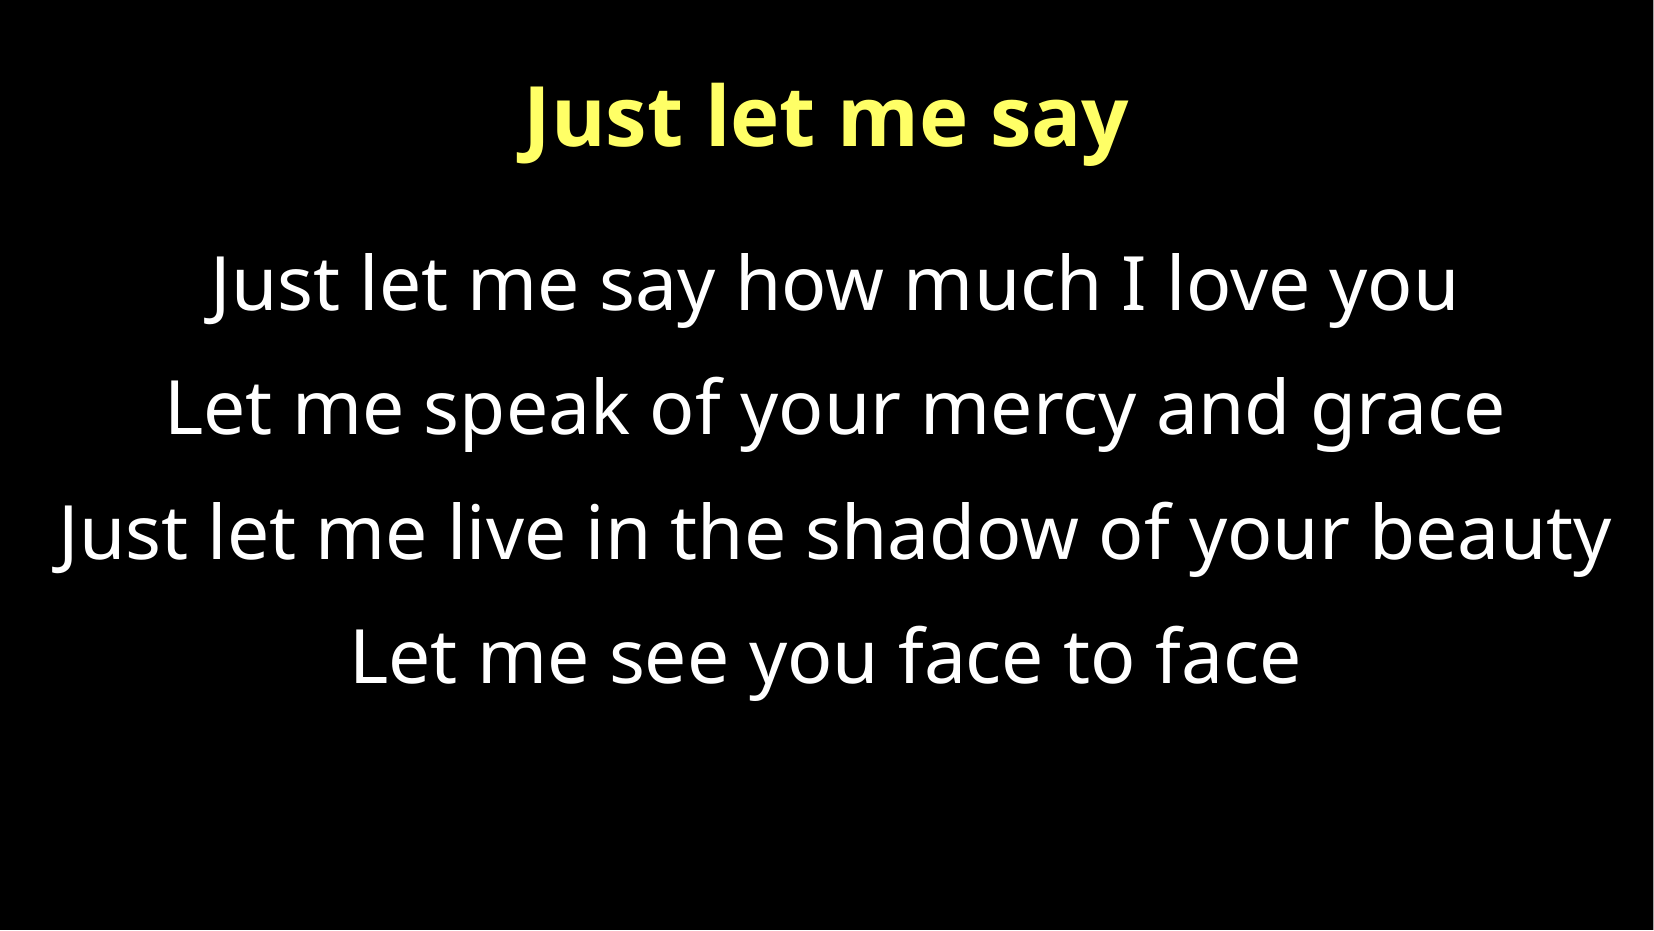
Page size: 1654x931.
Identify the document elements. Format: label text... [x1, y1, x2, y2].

title Just let me say [0, 37, 1654, 193]
list Just let me say how much I love you Let me speak of your mercy and grace Just let me live in the shadow of your beauty Let me see you face to face [0, 230, 1654, 895]
